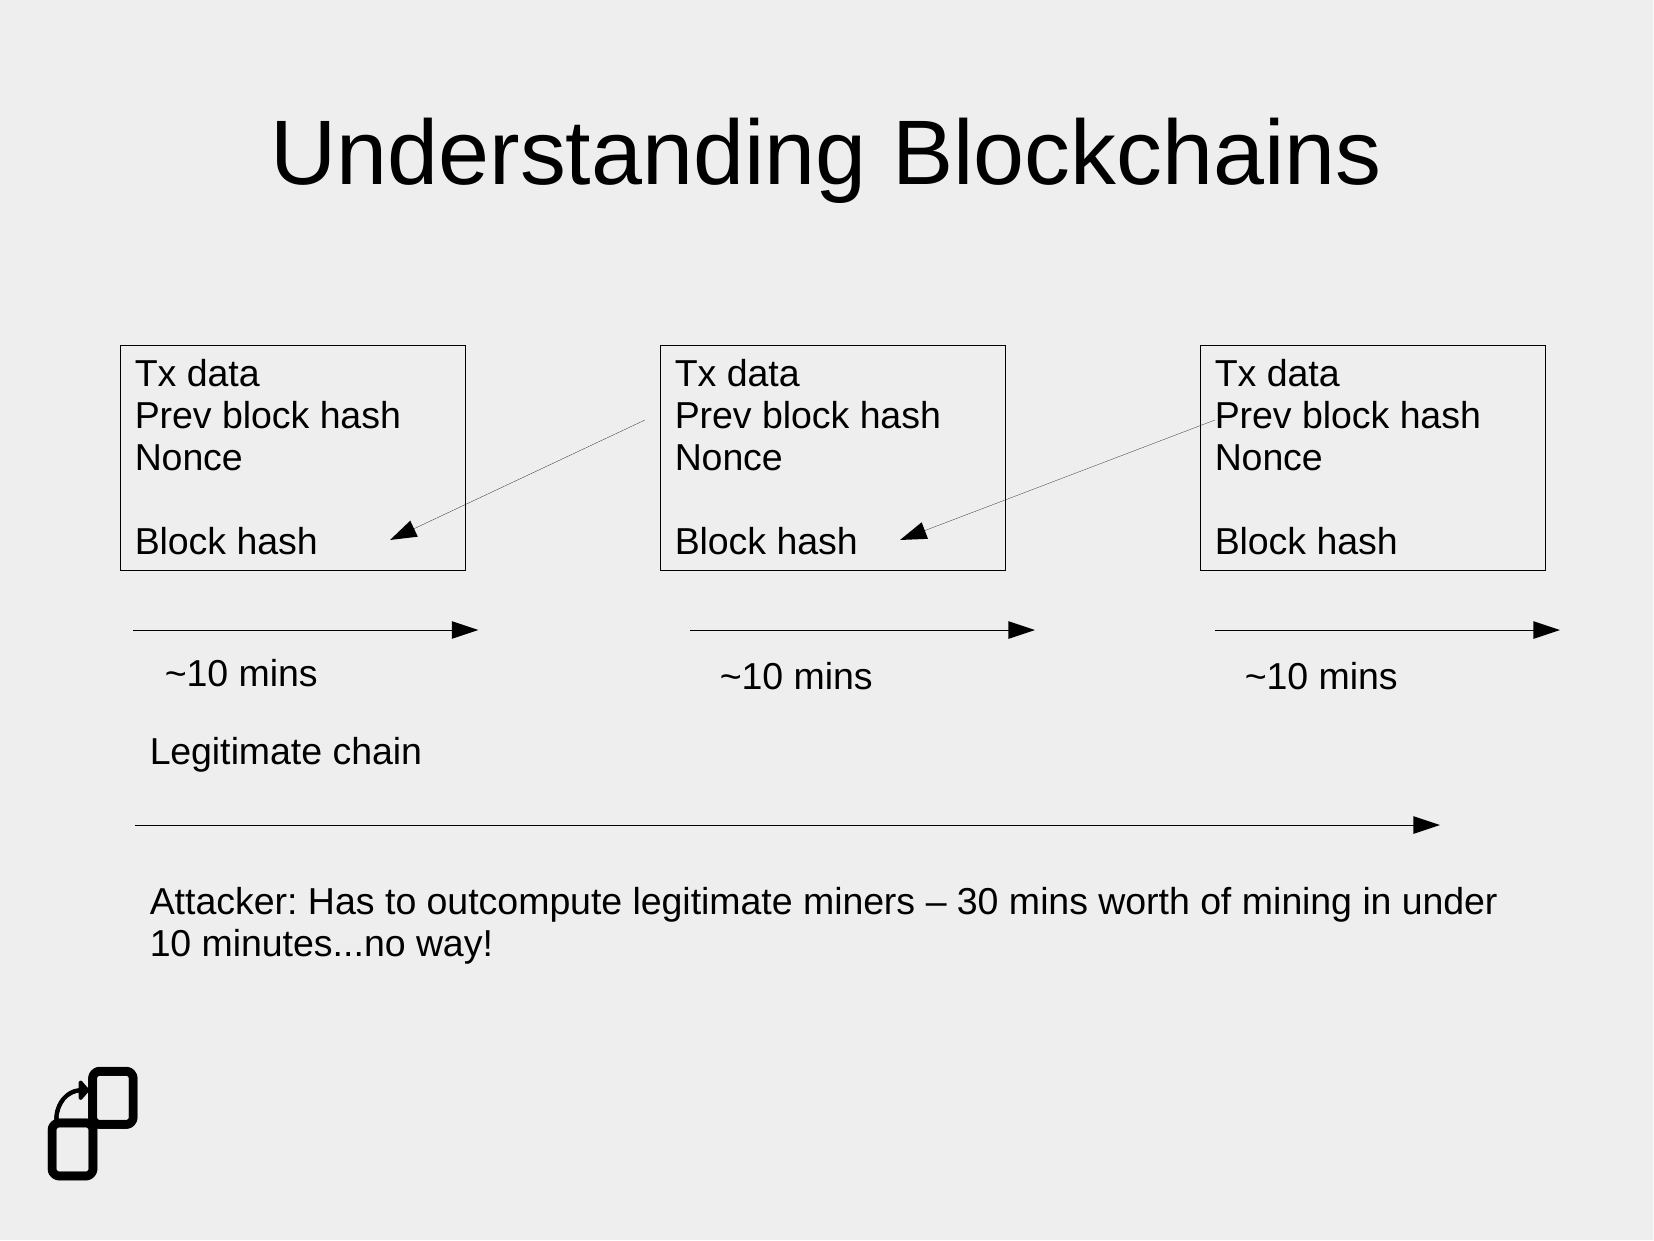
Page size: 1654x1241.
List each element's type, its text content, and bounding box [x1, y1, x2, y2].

text_box ~10 mins [150, 645, 451, 702]
text_box Tx data Prev block hash Nonce Block hash [120, 345, 466, 571]
title Understanding Blockchains [82, 49, 1571, 257]
text_box ~10 mins [1230, 648, 1531, 706]
text_box ~10 mins [705, 648, 1006, 706]
picture [30, 1062, 153, 1186]
text_box Attacker: Has to outcompute legitimate miners – 30 mins worth of mining in under 10 minutes...no way! [135, 873, 1531, 972]
text_box Tx data Prev block hash Nonce Block hash [1200, 345, 1546, 571]
text_box Tx data Prev block hash Nonce Block hash [660, 345, 1006, 571]
text_box Legitimate chain [135, 723, 1531, 781]
